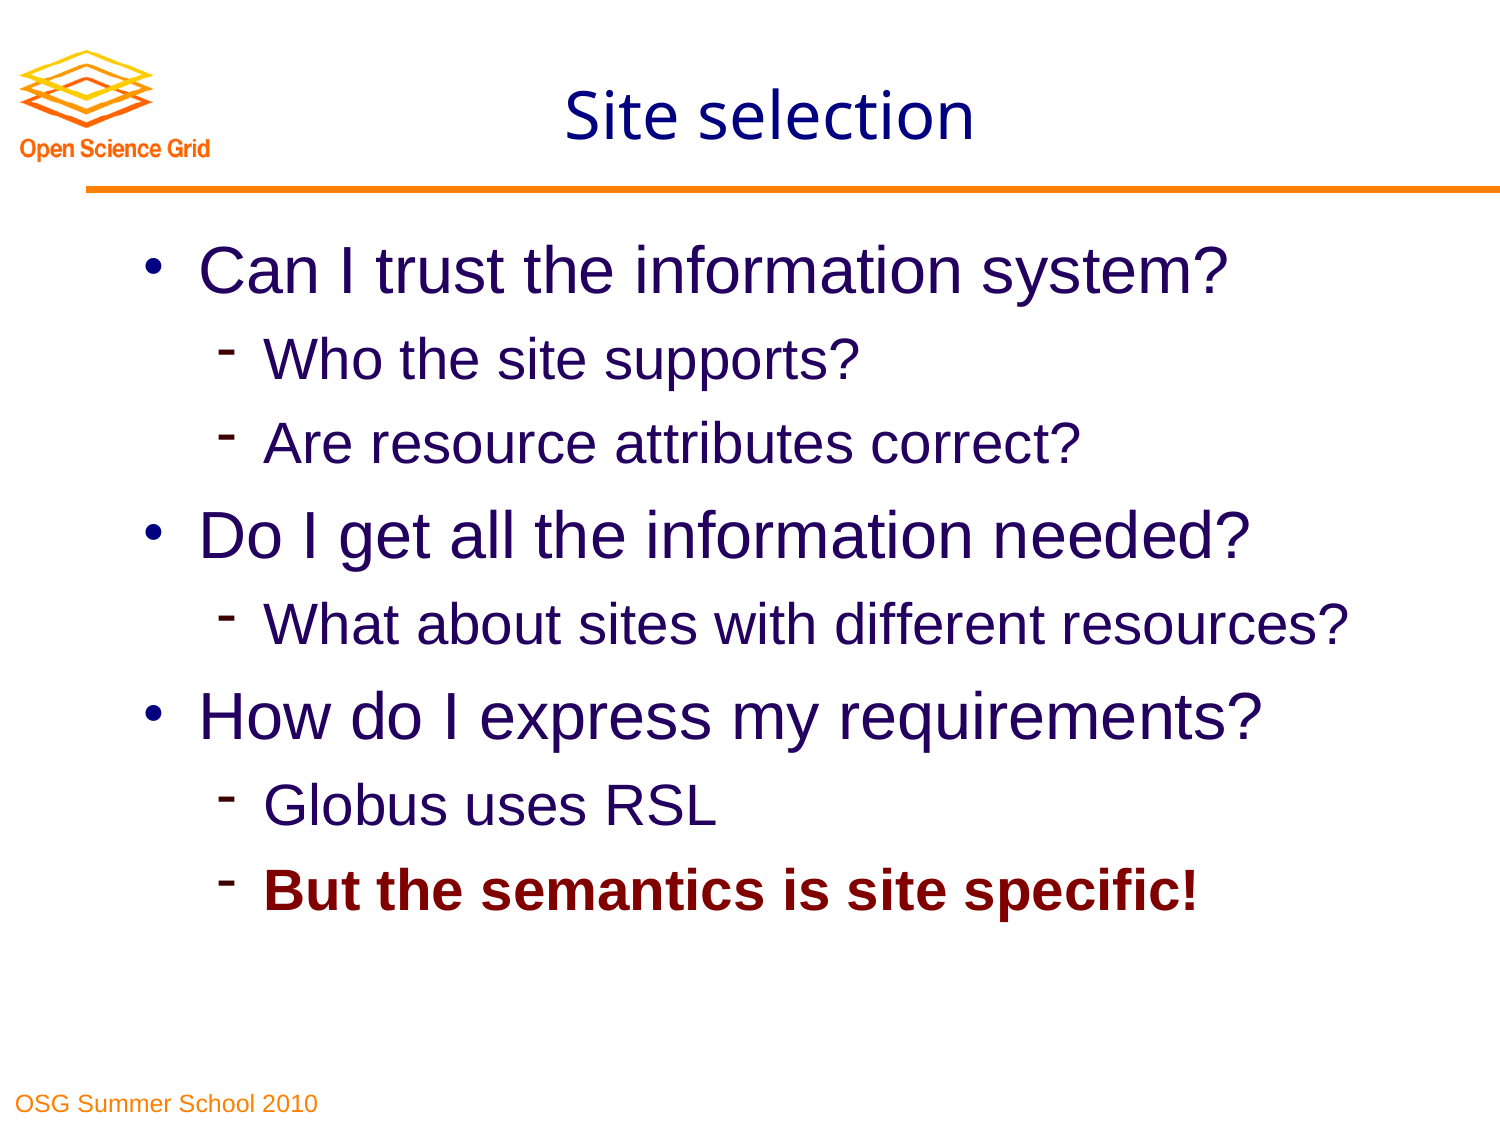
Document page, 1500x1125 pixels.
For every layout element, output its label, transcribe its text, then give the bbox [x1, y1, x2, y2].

title Site selection [201, 18, 1342, 207]
list Can I trust the information system? Who the site supports? Are resource attributes correct? Do I get all the information needed? What about sites with different resources? How do I express my requirements? Globus uses RSL But the semantics is site specific! [127, 218, 1463, 962]
picture [0, 27, 201, 179]
